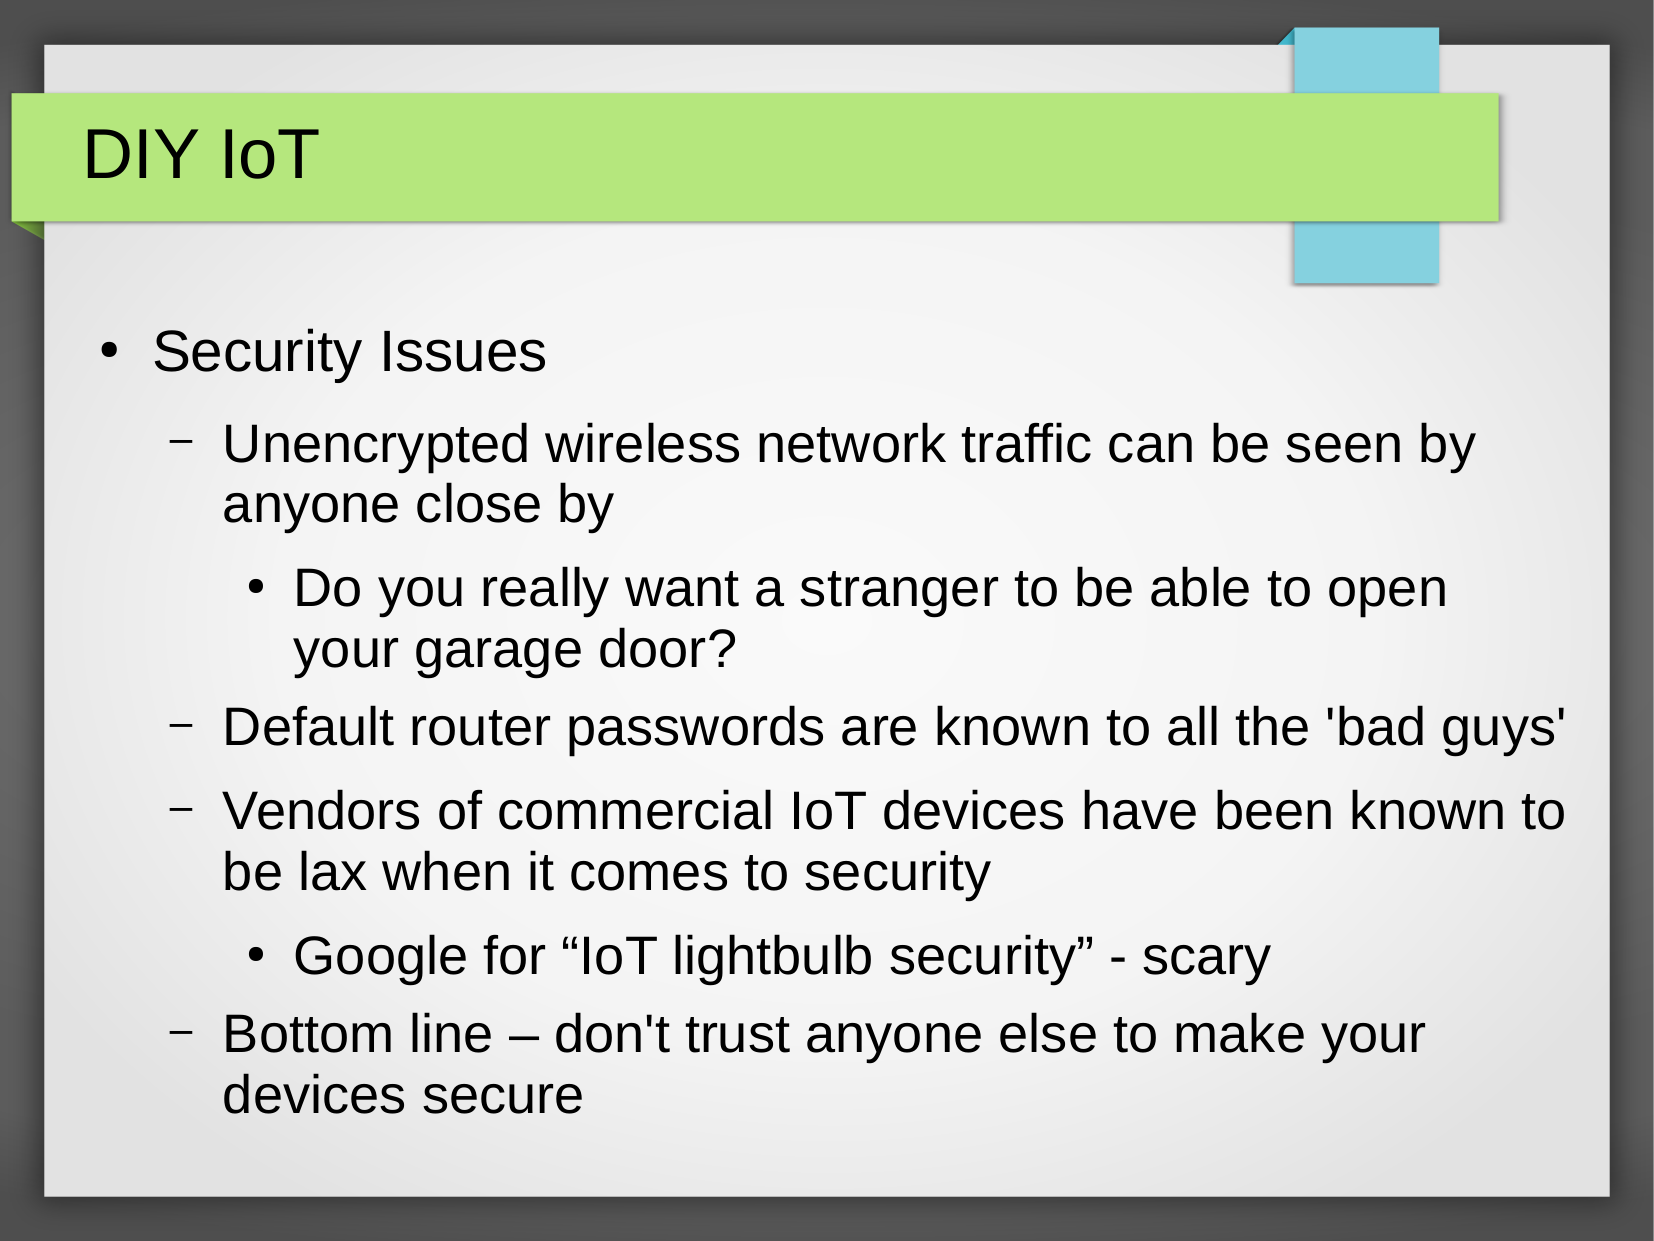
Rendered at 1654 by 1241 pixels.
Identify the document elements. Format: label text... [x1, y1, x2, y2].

list Security Issues Unencrypted wireless network traffic can be seen by anyone close by Do you really want a stranger to be able to open your garage door? Default router passwords are known to all the 'bad guys' Vendors of commercial IoT devices have been known to be lax when it comes to security Google for “IoT lightbulb security” - scary Bottom line – don't trust anyone else to make your devices secure [81, 318, 1570, 1126]
title DIY IoT [82, 94, 1264, 213]
picture [0, 0, 1654, 1241]
